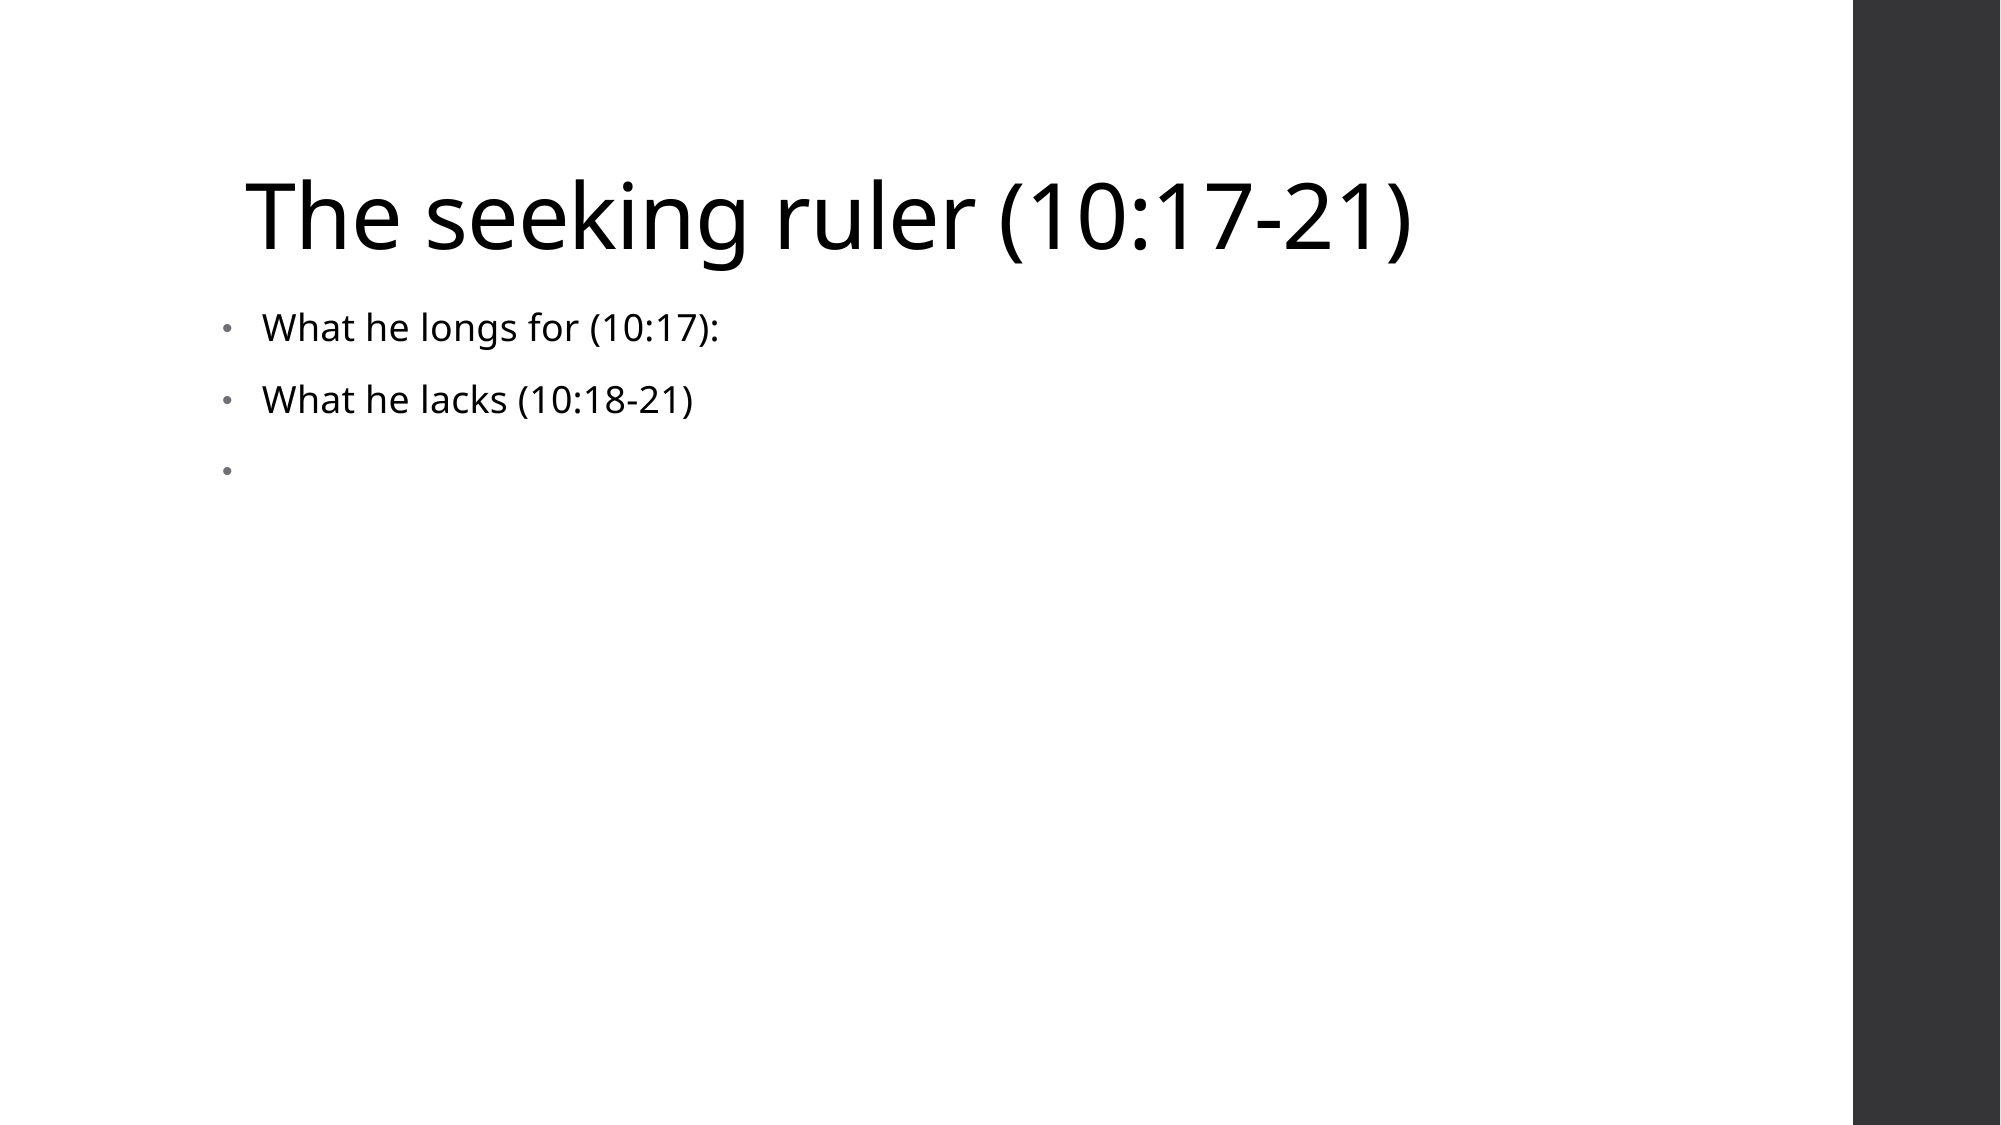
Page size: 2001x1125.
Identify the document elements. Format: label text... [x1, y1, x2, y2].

list What he longs for (10:17): What he lacks (10:18-21) [206, 299, 1617, 1014]
title The seeking ruler (10:17-21) [206, 60, 1797, 278]
